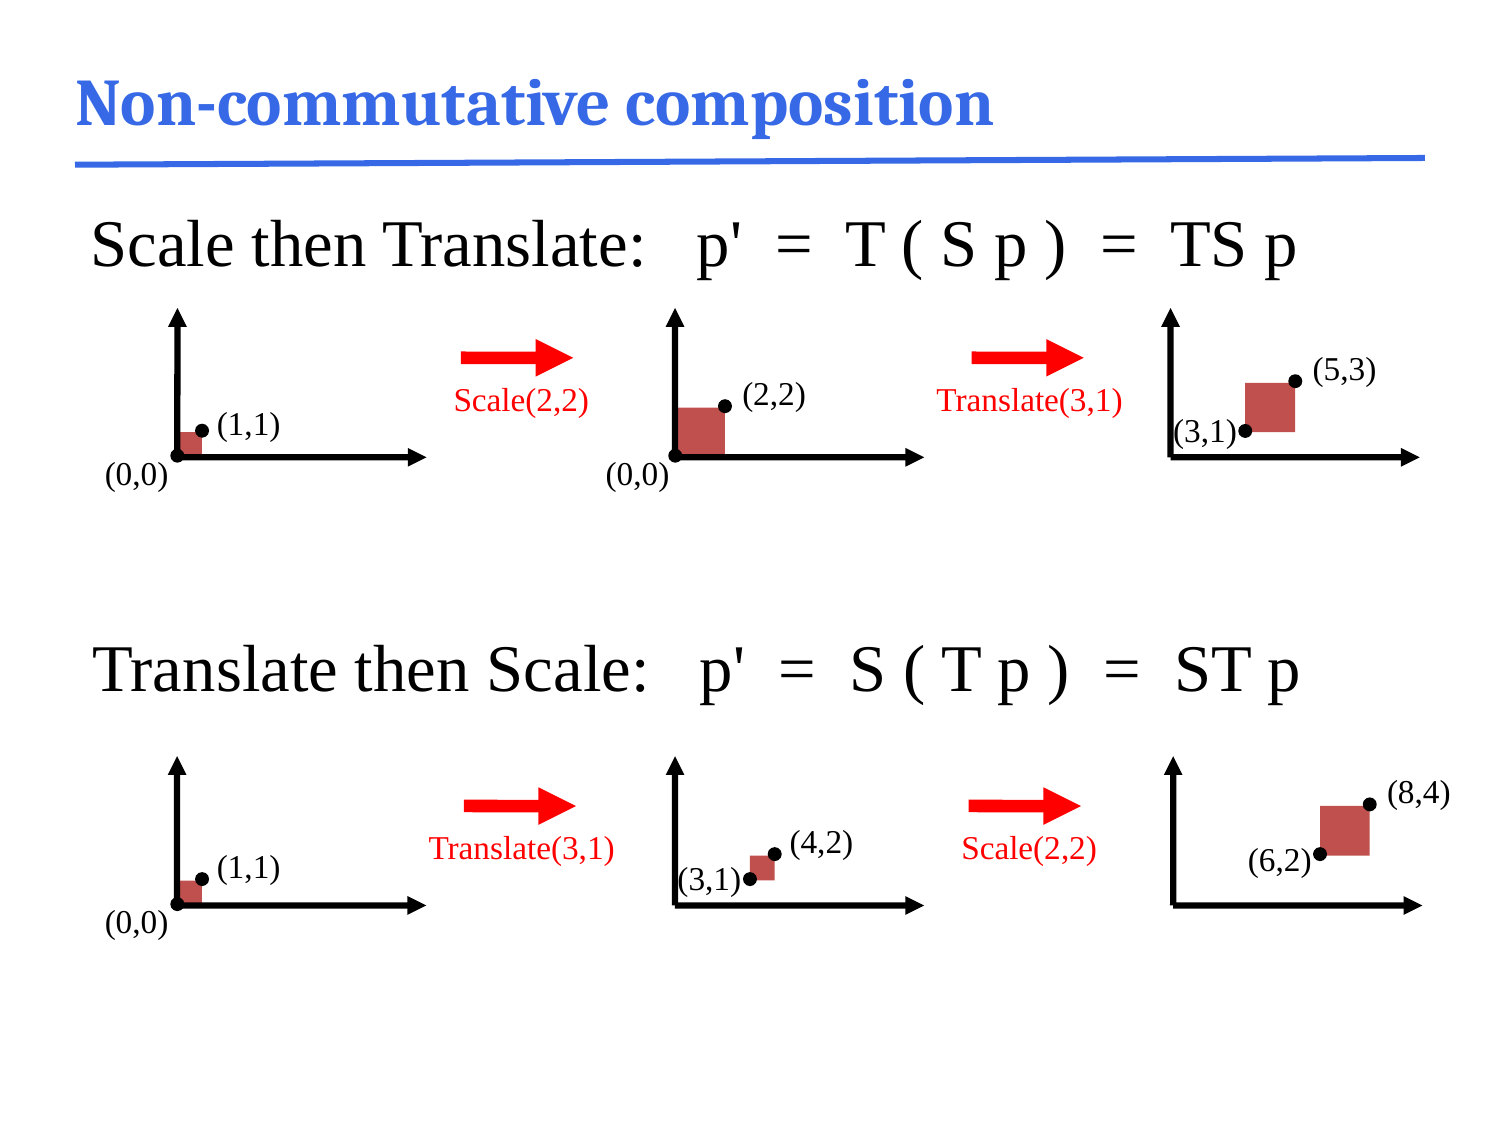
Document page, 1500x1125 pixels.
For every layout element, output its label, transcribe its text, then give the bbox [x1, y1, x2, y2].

text_box (4,2) [774, 812, 872, 868]
text_box [1245, 375, 1297, 433]
text_box Scale then Translate: p' = T ( S p ) = TS p [75, 198, 1315, 288]
text_box [760, 848, 775, 881]
text_box Translate then Scale: p' = S ( T p ) = ST p [77, 617, 1318, 713]
text_box [181, 424, 202, 454]
text_box (6,2) [1233, 830, 1330, 886]
text_box Scale(2,2) [946, 818, 1131, 874]
text_box (1,1) [202, 837, 299, 893]
text_box Translate(3,1) [413, 818, 648, 874]
text_box Scale(2,2) [438, 370, 623, 426]
title Non-commutative composition [75, 9, 1351, 198]
text_box (3,1) [662, 850, 671, 905]
text_box Translate(3,1) [921, 370, 1156, 426]
text_box (3,1) [1174, 402, 1256, 454]
text_box (5,3) [1297, 339, 1395, 395]
text_box (3,1) [679, 850, 760, 902]
text_box (3,1) [1158, 402, 1167, 457]
text_box (0,0) [590, 444, 688, 500]
text_box [679, 399, 727, 454]
text_box [1320, 798, 1372, 856]
text_box (2,2) [727, 364, 825, 420]
text_box [181, 872, 202, 902]
text_box (1,1) [202, 395, 299, 450]
text_box (8,4) [1372, 763, 1497, 818]
text_box (0,0) [90, 893, 187, 948]
text_box (0,0) [90, 444, 187, 500]
